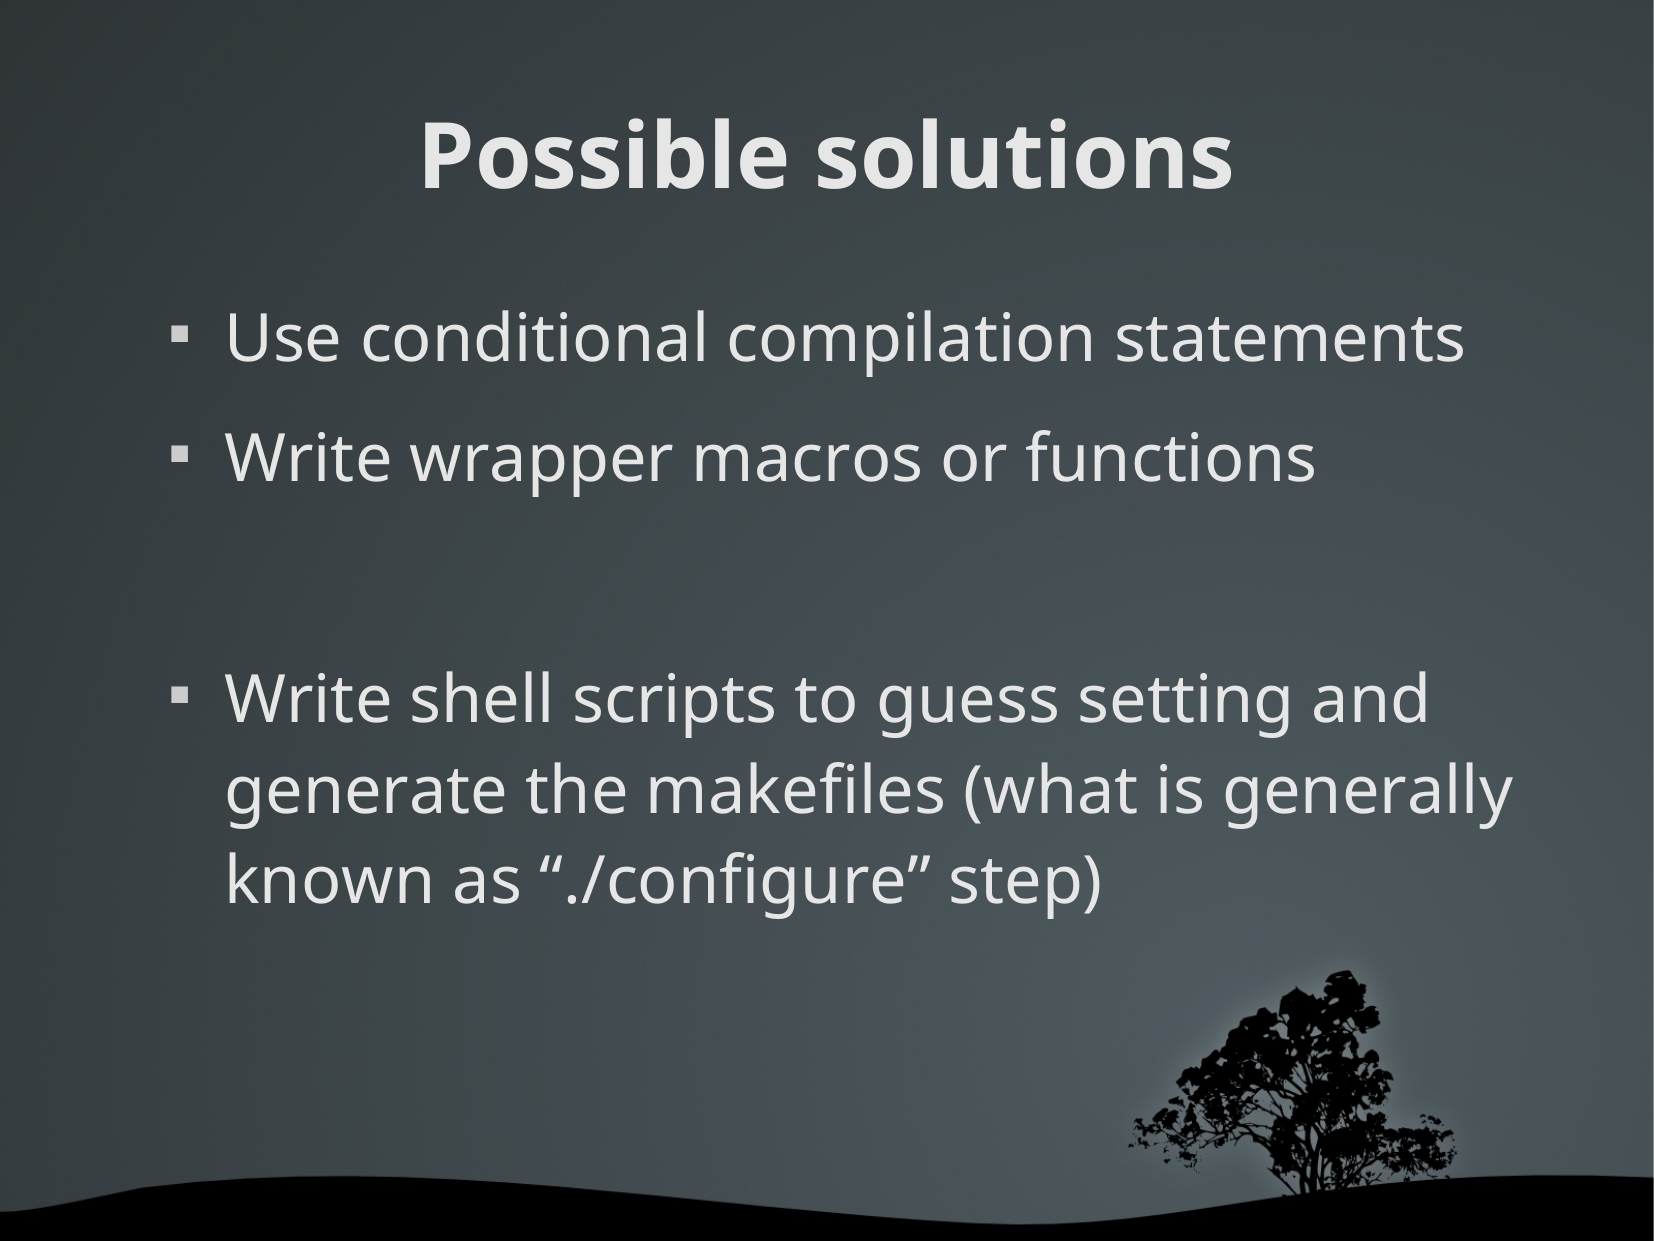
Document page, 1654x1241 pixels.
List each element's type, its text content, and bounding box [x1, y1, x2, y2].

picture [0, 0, 1654, 1241]
title Possible solutions [82, 49, 1571, 257]
list Use conditional compilation statements Write wrapper macros or functions Write shell scripts to guess setting and generate the makefiles (what is generally known as “./configure” step) [82, 290, 1571, 1109]
